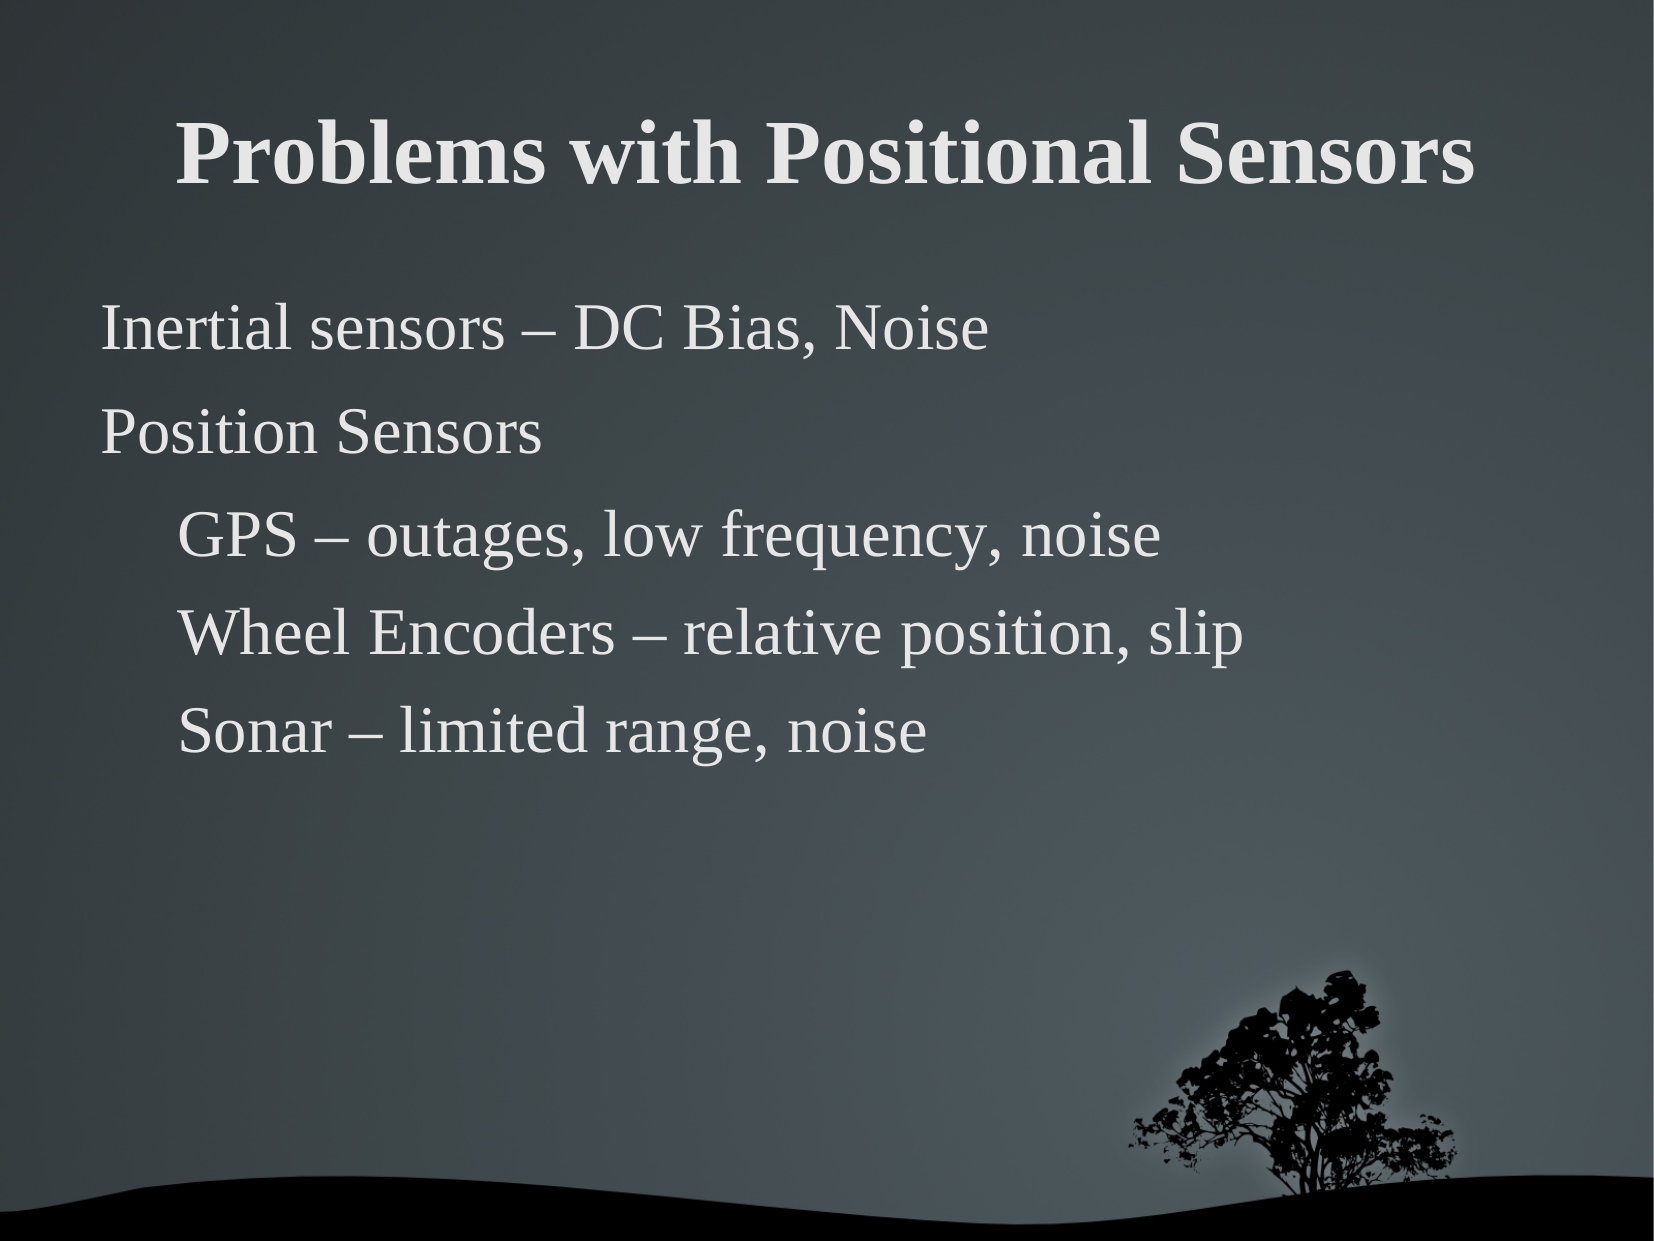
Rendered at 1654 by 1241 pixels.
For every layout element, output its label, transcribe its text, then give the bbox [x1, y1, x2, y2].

title Problems with Positional Sensors [82, 49, 1571, 257]
list Inertial sensors – DC Bias, Noise Position Sensors GPS – outages, low frequency, noise Wheel Encoders – relative position, slip Sonar – limited range, noise [82, 290, 1571, 1094]
picture [0, 0, 1654, 1241]
